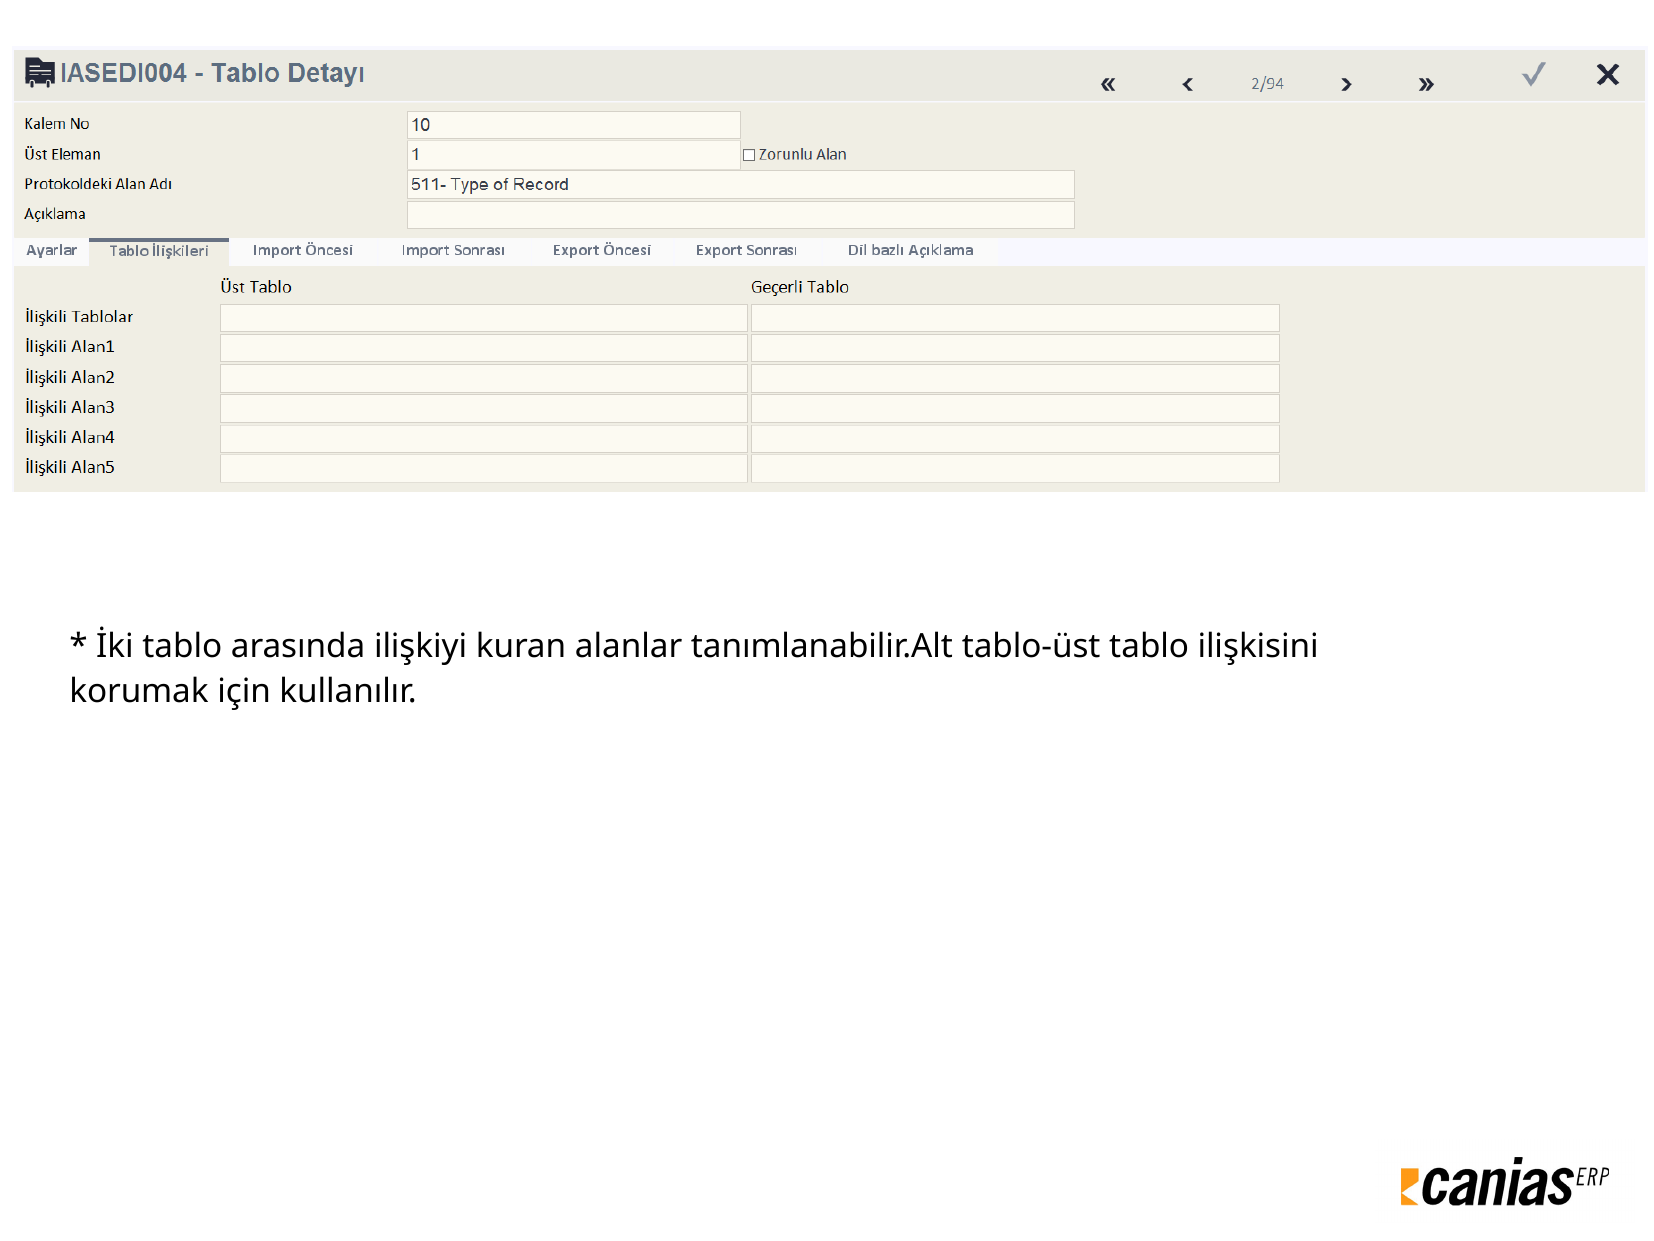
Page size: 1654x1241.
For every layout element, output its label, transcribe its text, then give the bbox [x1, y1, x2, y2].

picture [12, 46, 1648, 493]
text_box * İki tablo arasında ilişkiyi kuran alanlar tanımlanabilir.Alt tablo-üst tablo ilişkisini korumak için kullanılır. [54, 614, 1347, 780]
picture [1375, 1139, 1635, 1223]
